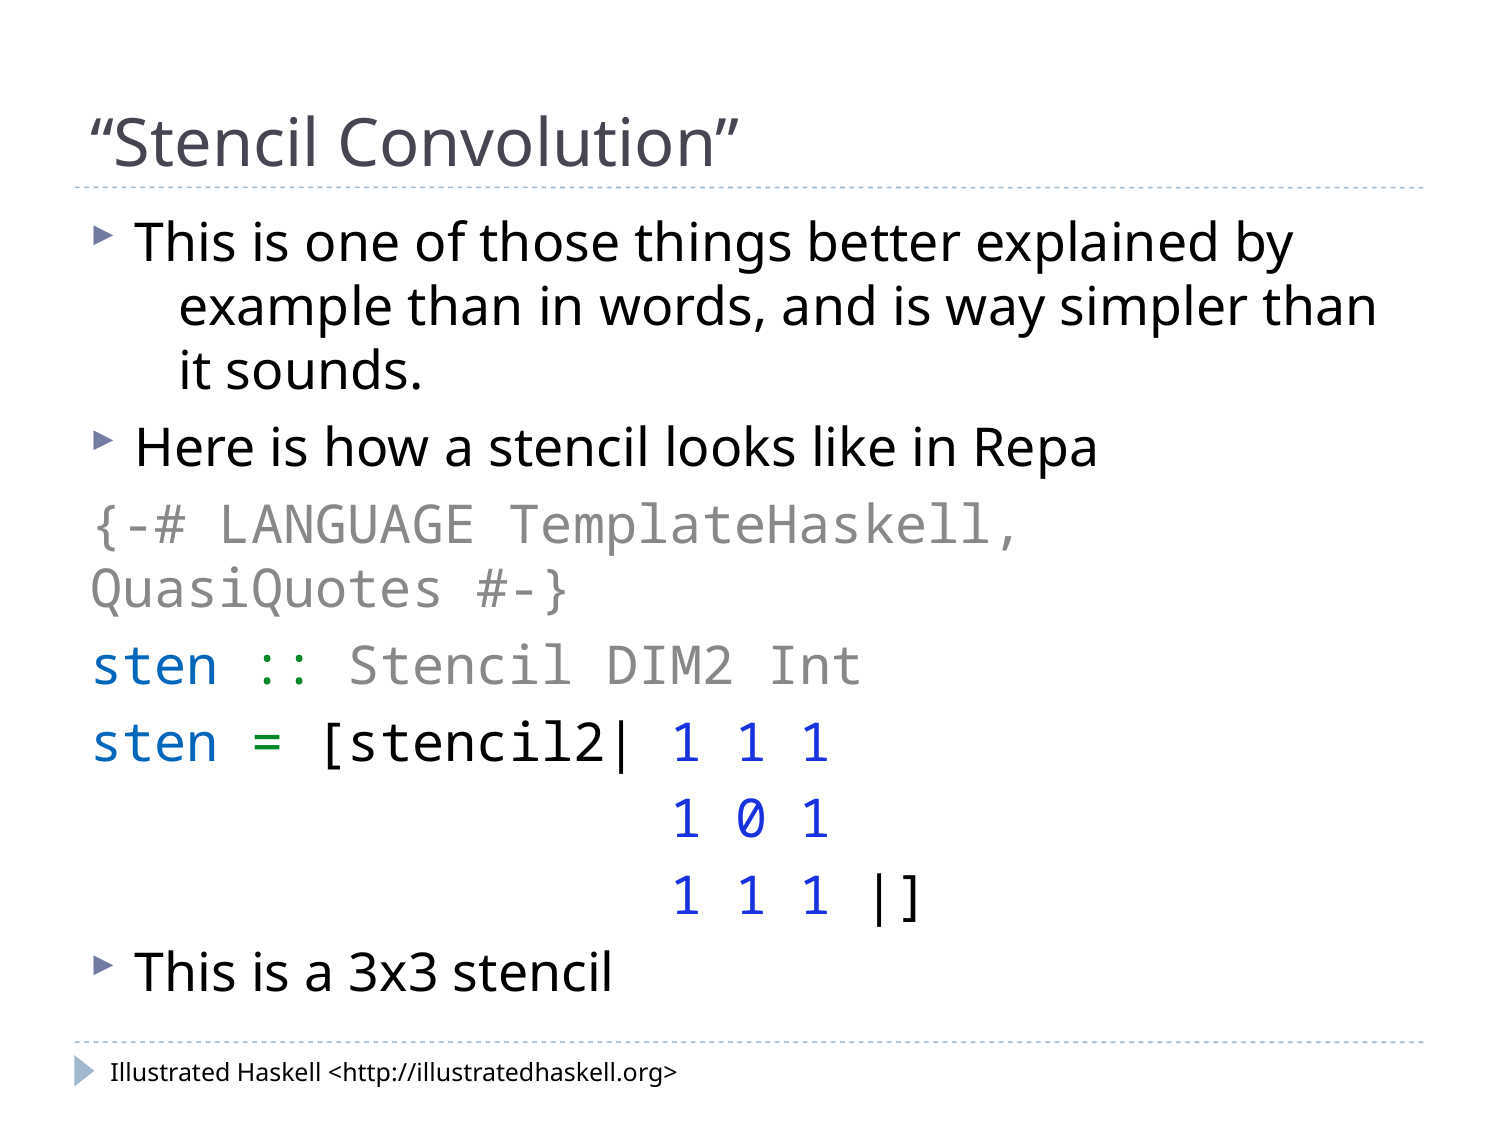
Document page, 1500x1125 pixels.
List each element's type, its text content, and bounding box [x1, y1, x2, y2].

title “Stencil Convolution” [75, 24, 1426, 188]
list This is one of those things better explained by example than in words, and is way simpler than it sounds. Here is how a stencil looks like in Repa {-# LANGUAGE TemplateHaskell, QuasiQuotes #-} sten :: Stencil DIM2 Int sten = [stencil2| 1 1 1 1 0 1 1 1 1 |] This is a 3x3 stencil [75, 200, 1426, 1011]
